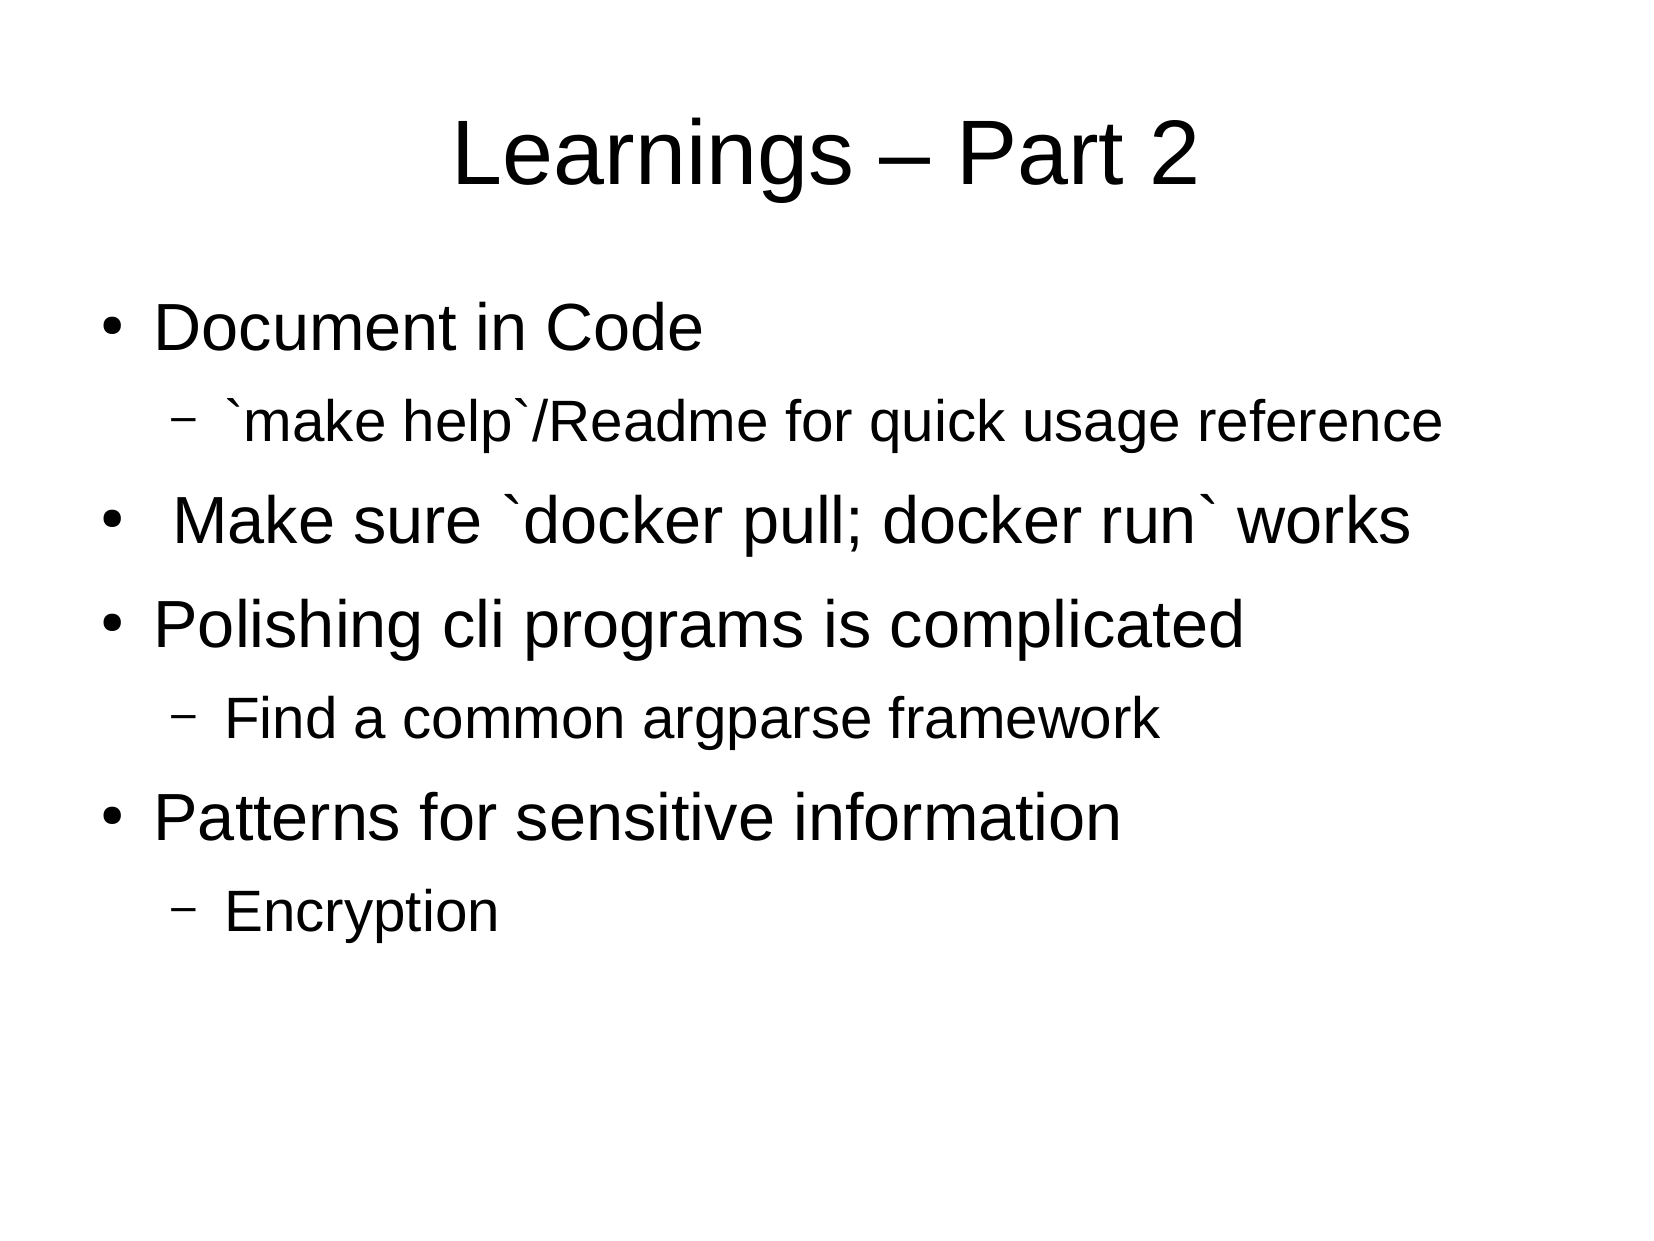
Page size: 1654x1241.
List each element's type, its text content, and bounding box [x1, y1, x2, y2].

list Document in Code `make help`/Readme for quick usage reference Make sure `docker pull; docker run` works Polishing cli programs is complicated Find a common argparse framework Patterns for sensitive information Encryption [82, 290, 1571, 1010]
title Learnings – Part 2 [82, 49, 1571, 257]
